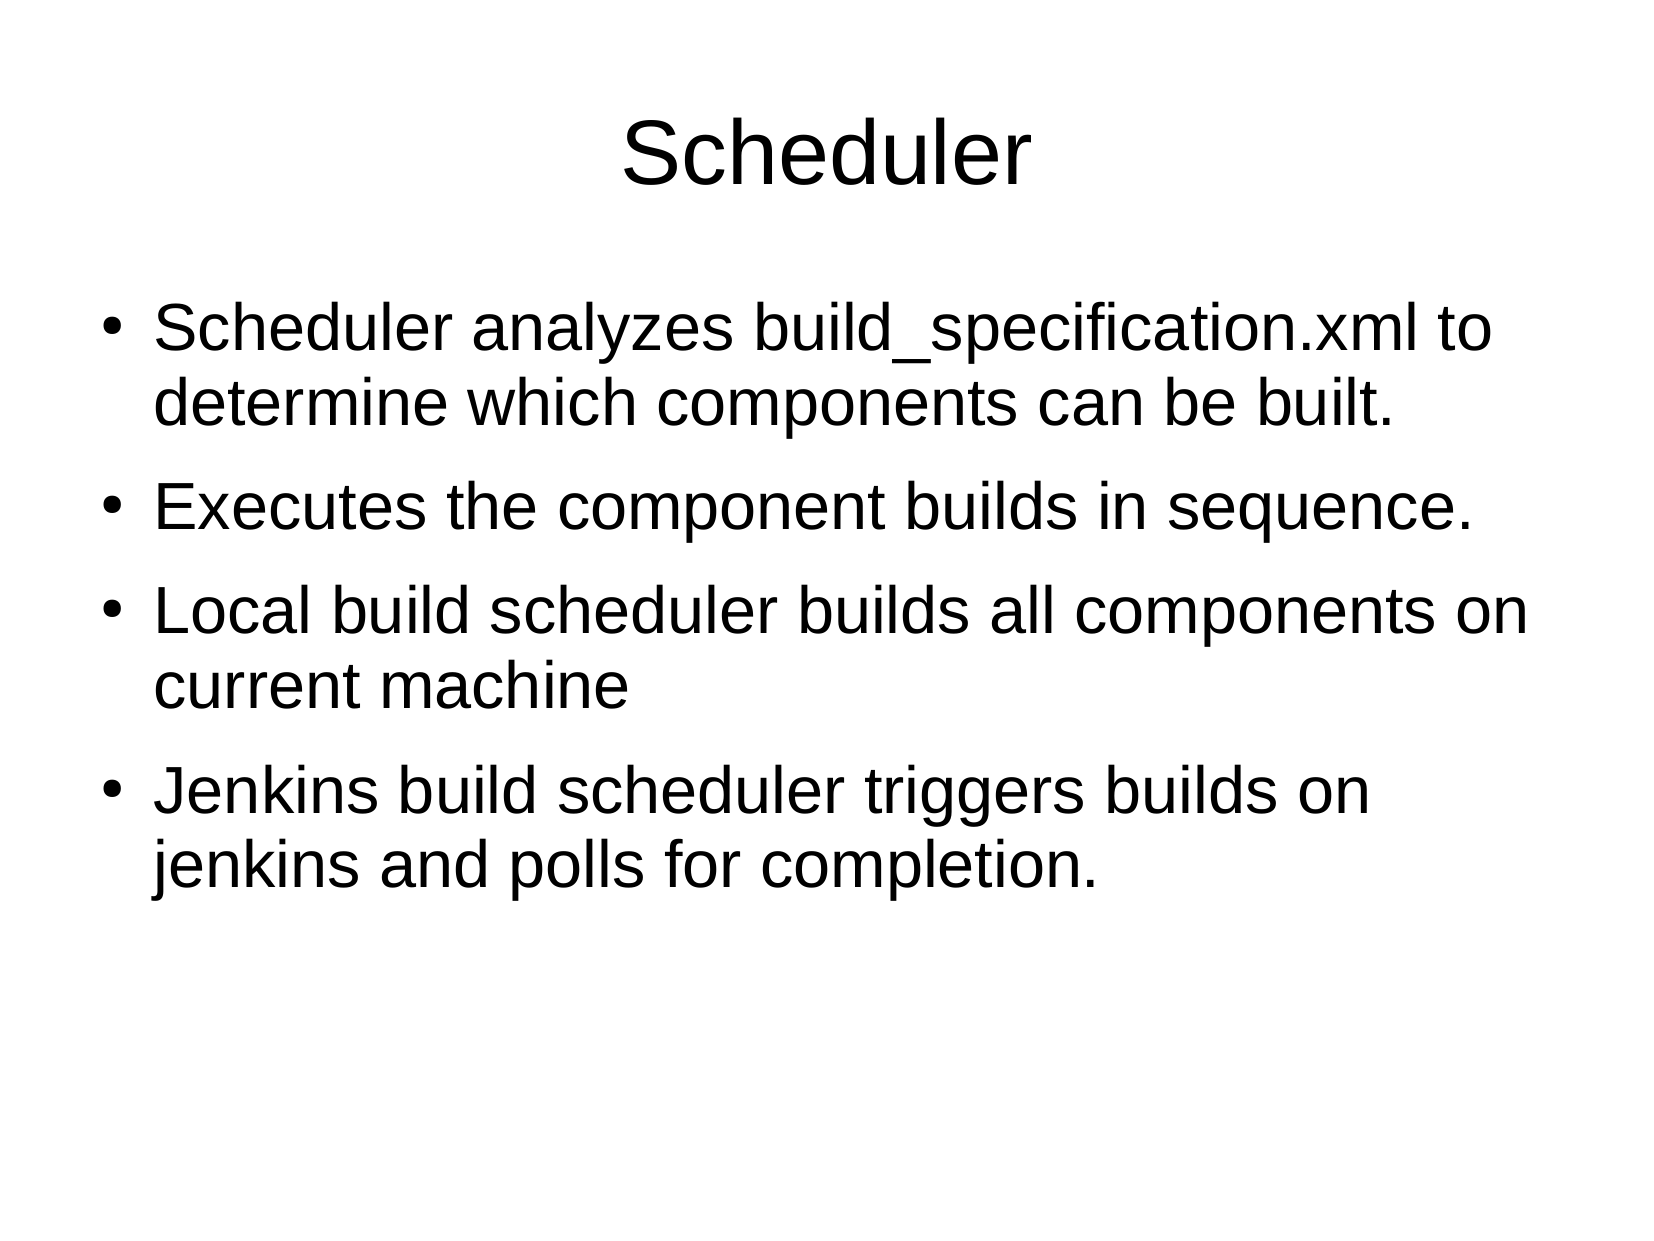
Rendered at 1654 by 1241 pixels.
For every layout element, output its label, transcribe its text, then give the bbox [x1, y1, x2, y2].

title Scheduler [82, 49, 1571, 257]
list Scheduler analyzes build_specification.xml to determine which components can be built. Executes the component builds in sequence. Local build scheduler builds all components on current machine Jenkins build scheduler triggers builds on jenkins and polls for completion. [82, 290, 1571, 1010]
